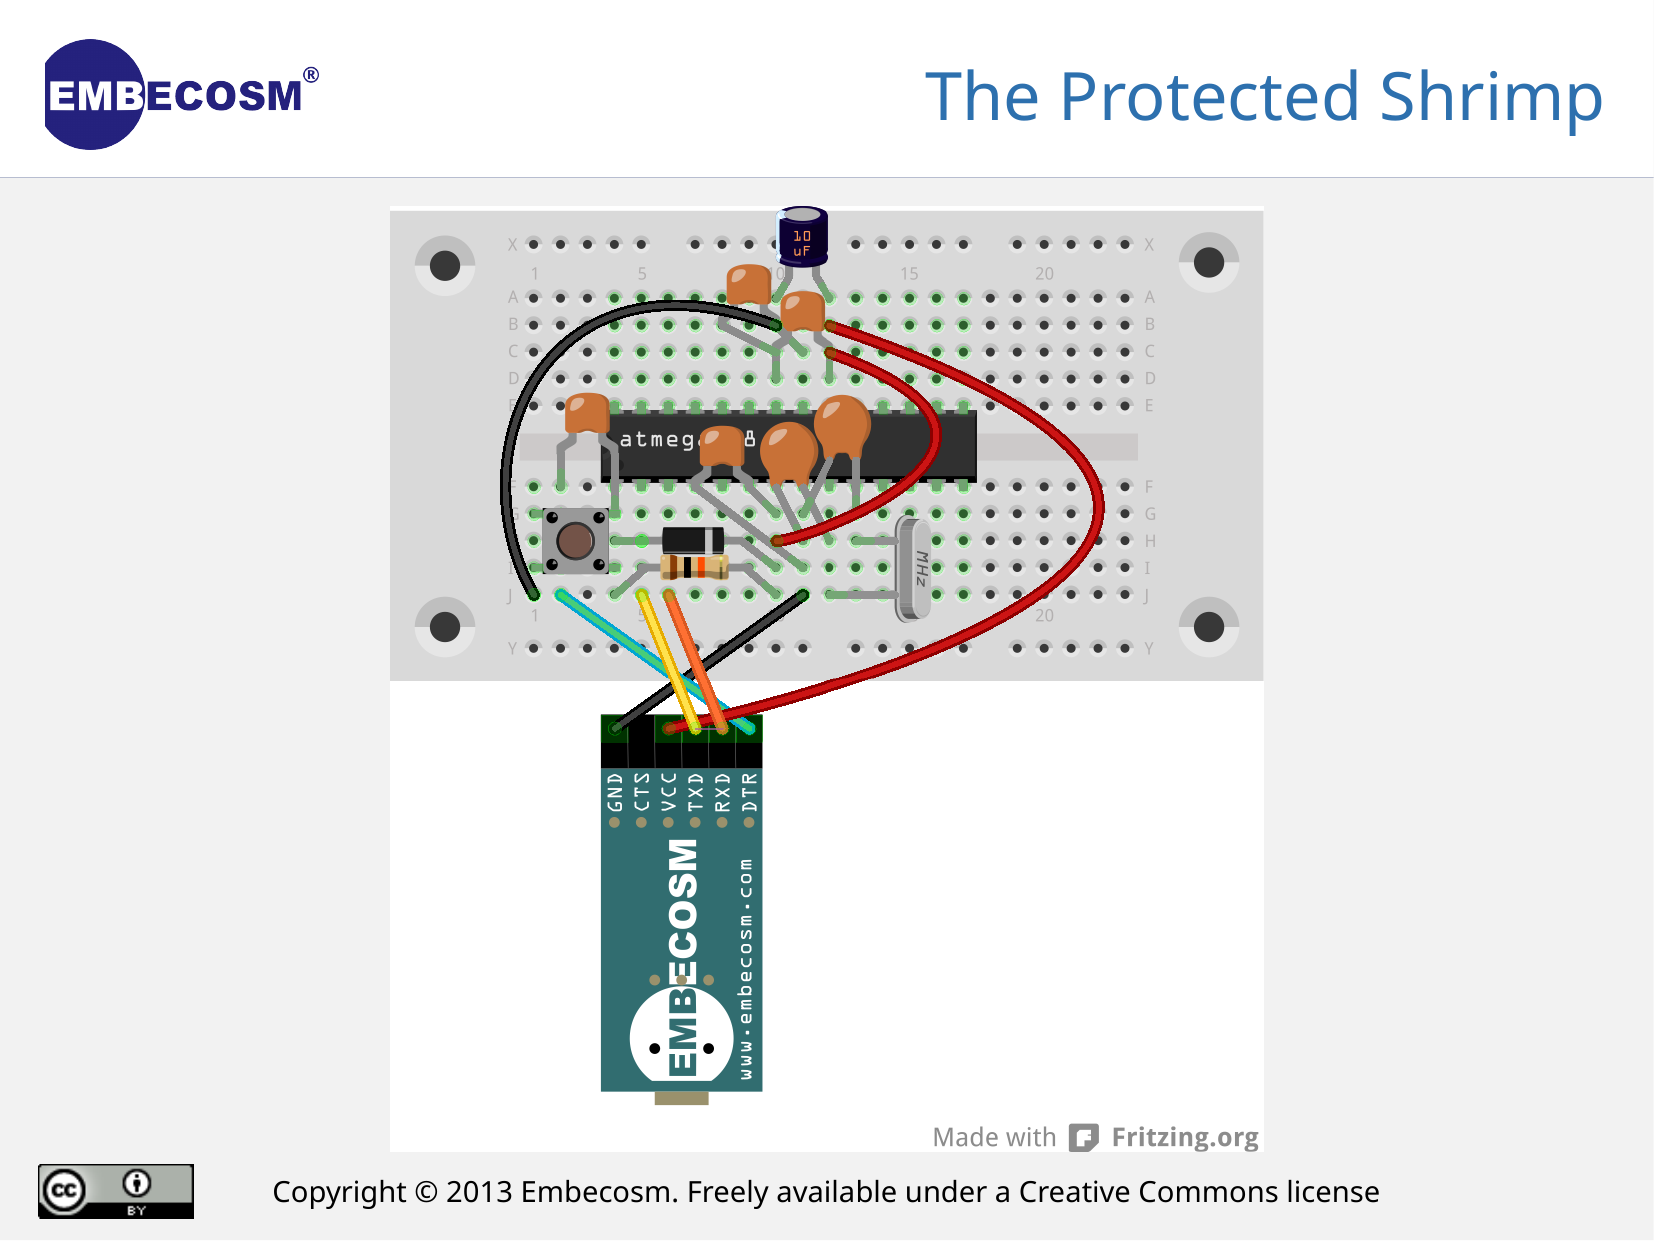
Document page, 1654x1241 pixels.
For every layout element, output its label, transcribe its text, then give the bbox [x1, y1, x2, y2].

title The Protected Shrimp [330, 23, 1607, 166]
picture [45, 39, 319, 150]
picture [390, 206, 1264, 1152]
picture [38, 1164, 194, 1219]
